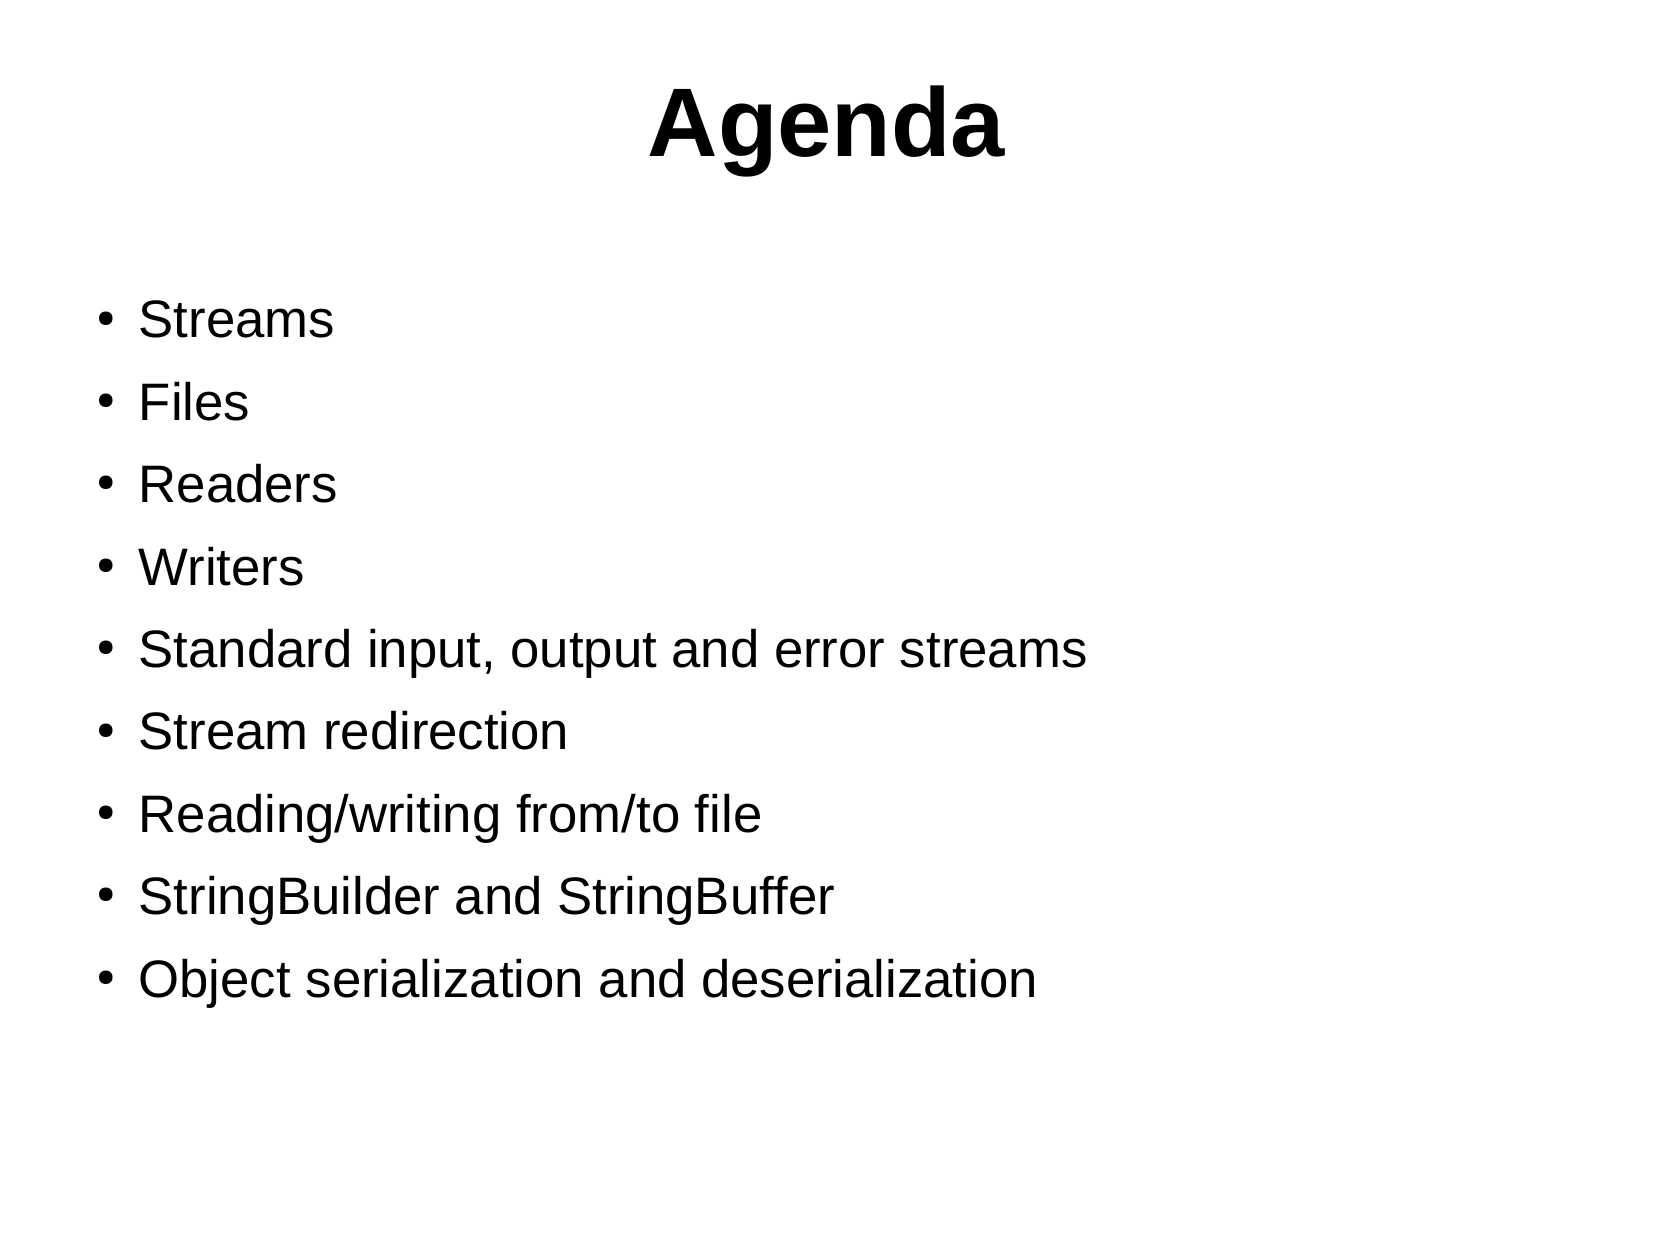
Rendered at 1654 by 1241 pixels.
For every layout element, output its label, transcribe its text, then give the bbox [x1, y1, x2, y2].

title Agenda [82, 49, 1571, 196]
list Streams Files Readers Writers Standard input, output and error streams Stream redirection Reading/writing from/to file StringBuilder and StringBuffer Object serialization and deserialization [82, 290, 1538, 1010]
